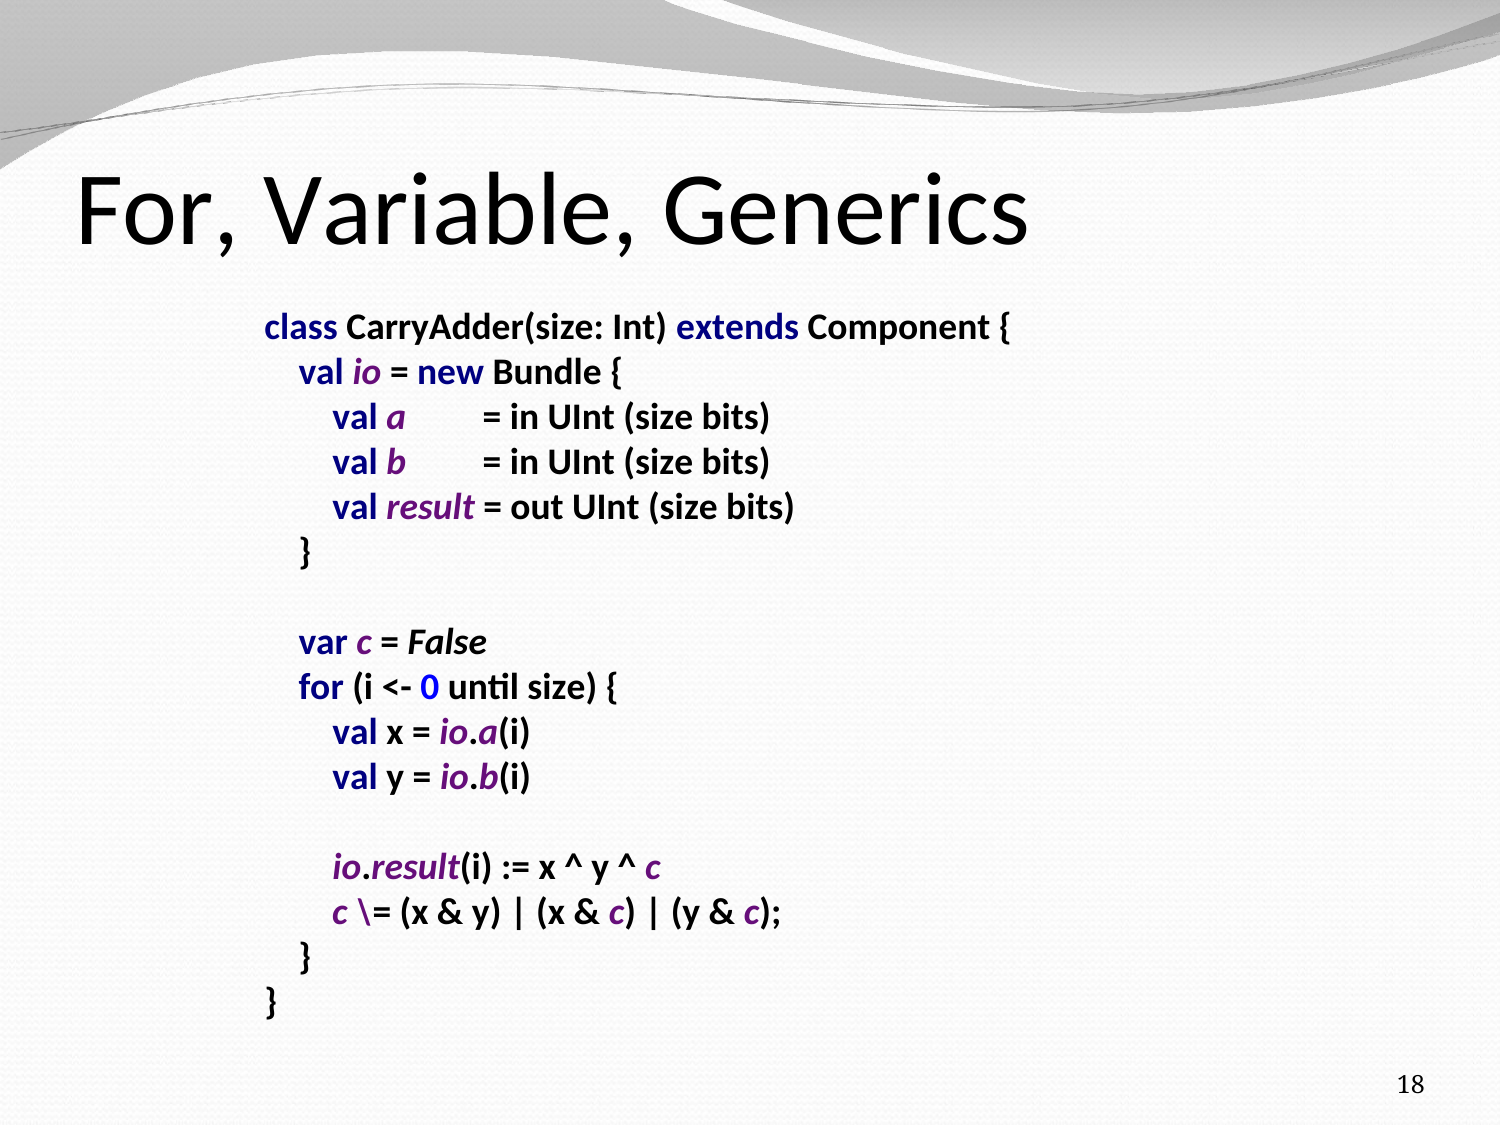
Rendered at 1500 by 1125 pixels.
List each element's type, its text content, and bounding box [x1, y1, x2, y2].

picture [0, 0, 1500, 1125]
title For, Variable, Generics [75, 78, 1426, 266]
text_box <numéro> [1299, 1042, 1426, 1103]
text_box class CarryAdder(size: Int) extends Component { val io = new Bundle { val a = in UInt (size bits) val b = in UInt (size bits) val result = out UInt (size bits) } var c = False for (i <- 0 until size) { val x = io.a(i) val y = io.b(i) io.result(i) := x ^ y ^ c c \= (x & y) | (x & c) | (y & c); } } [249, 294, 1106, 1030]
